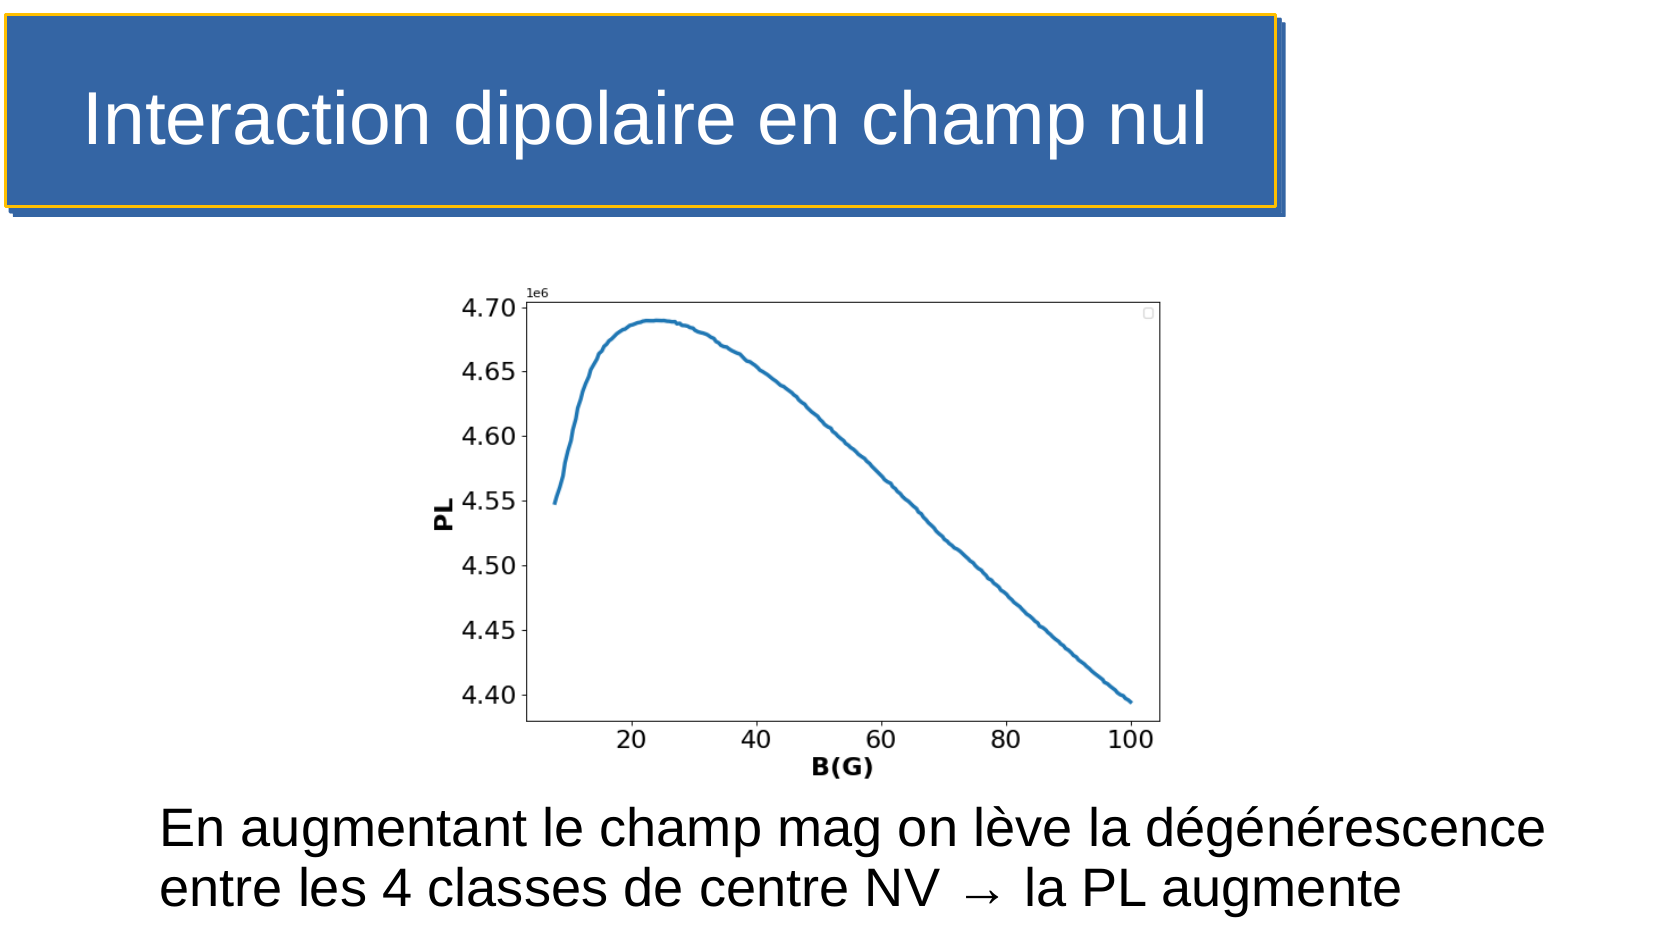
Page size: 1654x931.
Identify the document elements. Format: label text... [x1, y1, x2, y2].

title Interaction dipolaire en champ nul [82, 44, 1235, 192]
picture [424, 236, 1241, 781]
list En augmentant le champ mag on lève la dégénérescence entre les 4 classes de centre NV → la PL augmente [88, 797, 1565, 931]
